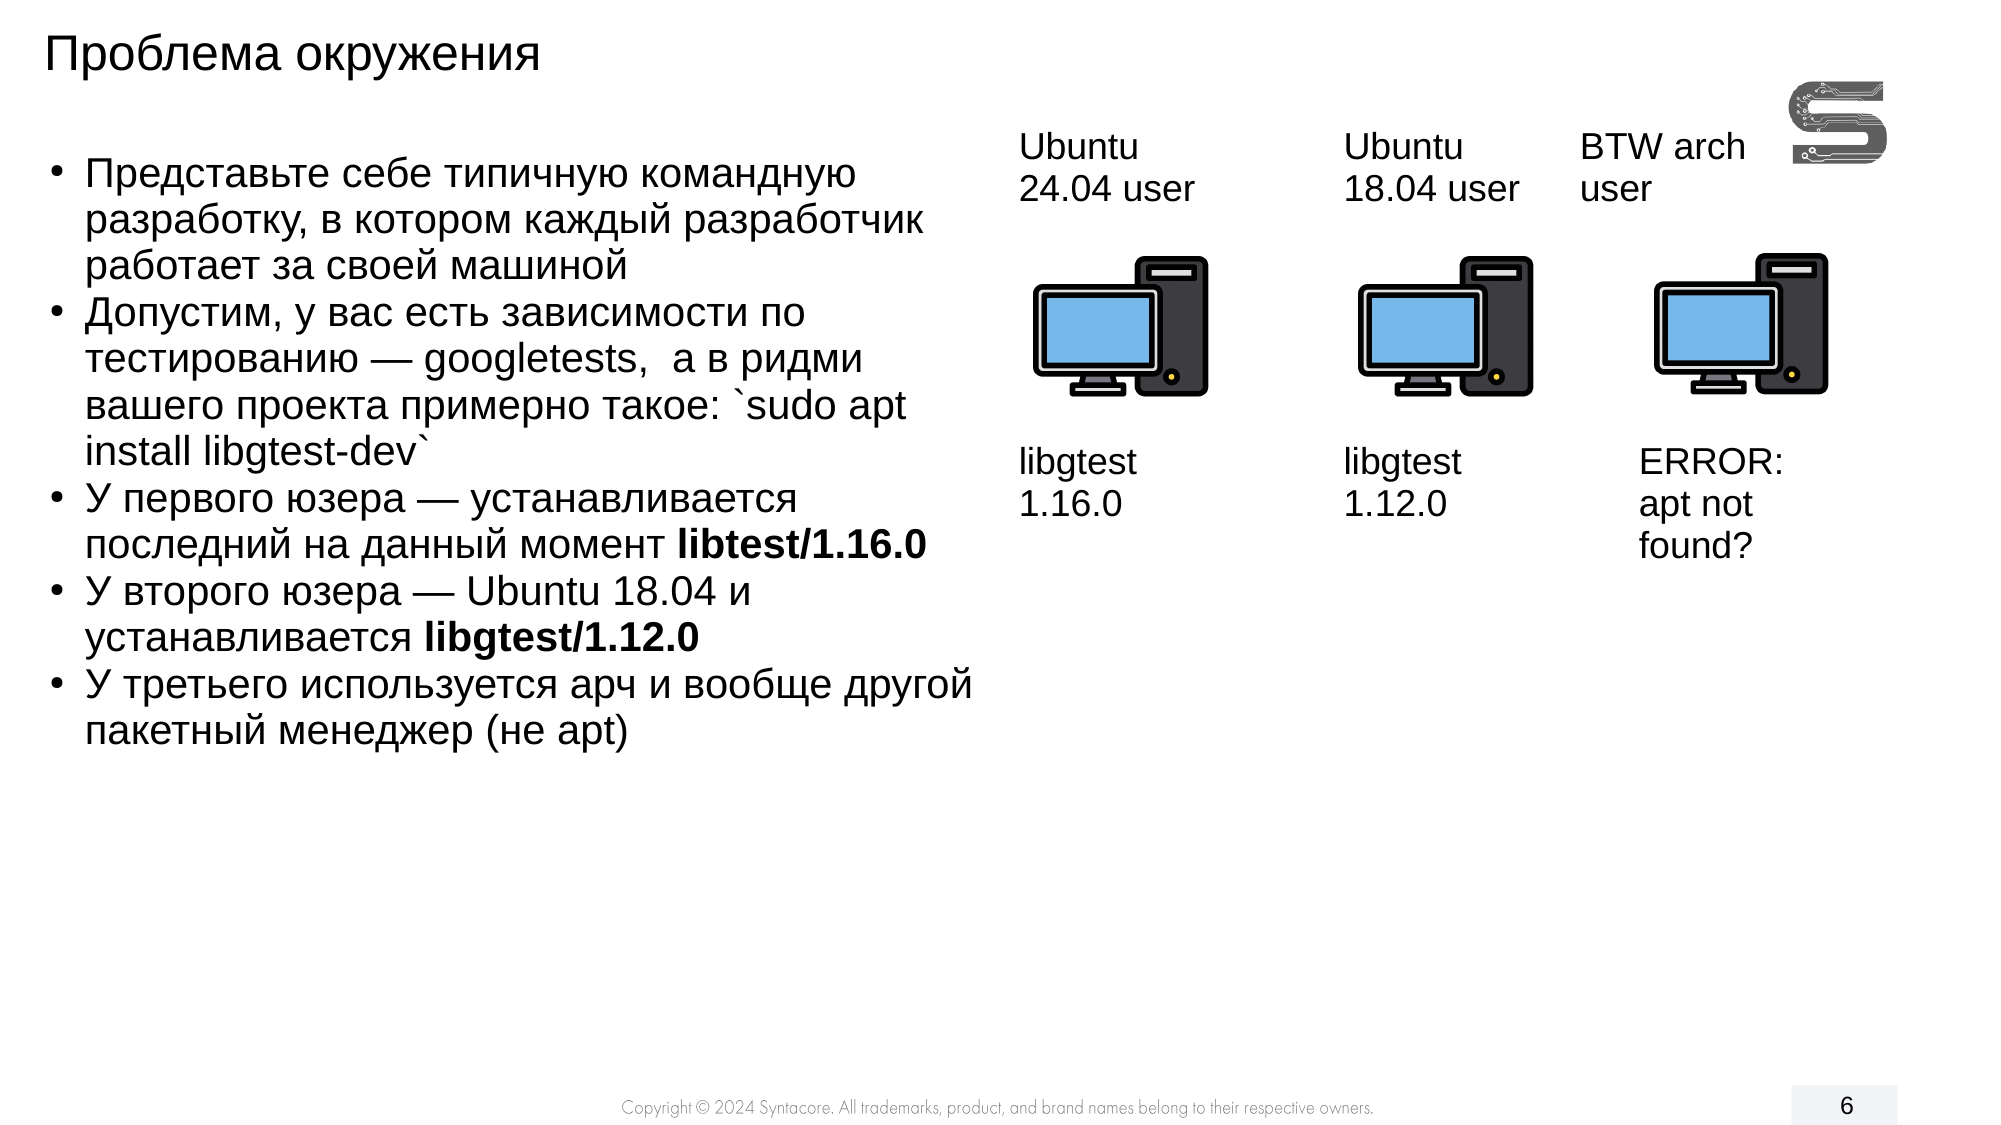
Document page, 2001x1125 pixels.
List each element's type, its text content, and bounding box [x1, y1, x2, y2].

text_box <number> [1825, 1084, 1969, 1125]
picture [1030, 236, 1211, 416]
picture [1788, 81, 1887, 164]
text_box Ubuntu 24.04 user [1003, 118, 1241, 217]
picture [1651, 233, 1831, 414]
text_box Представьте себе типичную командную разработку, в котором каждый разработчик работает за своей машиной Допустим, у вас есть зависимости по тестированию — googletests, а в ридми вашего проекта примерно такое: `sudo apt install libgtest-dev` У первого юзера — устанавливается последний на данный момент libtest/1.16.0 У второго юзера — Ubuntu 18.04 и устанавливается libgtest/1.12.0 У третьего используется арч и вообще другой пакетный менеджер (не apt) [34, 141, 1004, 854]
text_box BTW arch user [1564, 118, 1802, 217]
text_box libgtest 1.12.0 [1328, 432, 1565, 532]
picture [621, 1094, 1381, 1119]
text_box Проблема окружения [0, 18, 852, 89]
text_box Ubuntu 18.04 user [1328, 118, 1564, 217]
text_box ERROR: apt not found? [1624, 432, 1861, 574]
text_box libgtest 1.16.0 [1003, 432, 1241, 532]
picture [1355, 236, 1536, 416]
